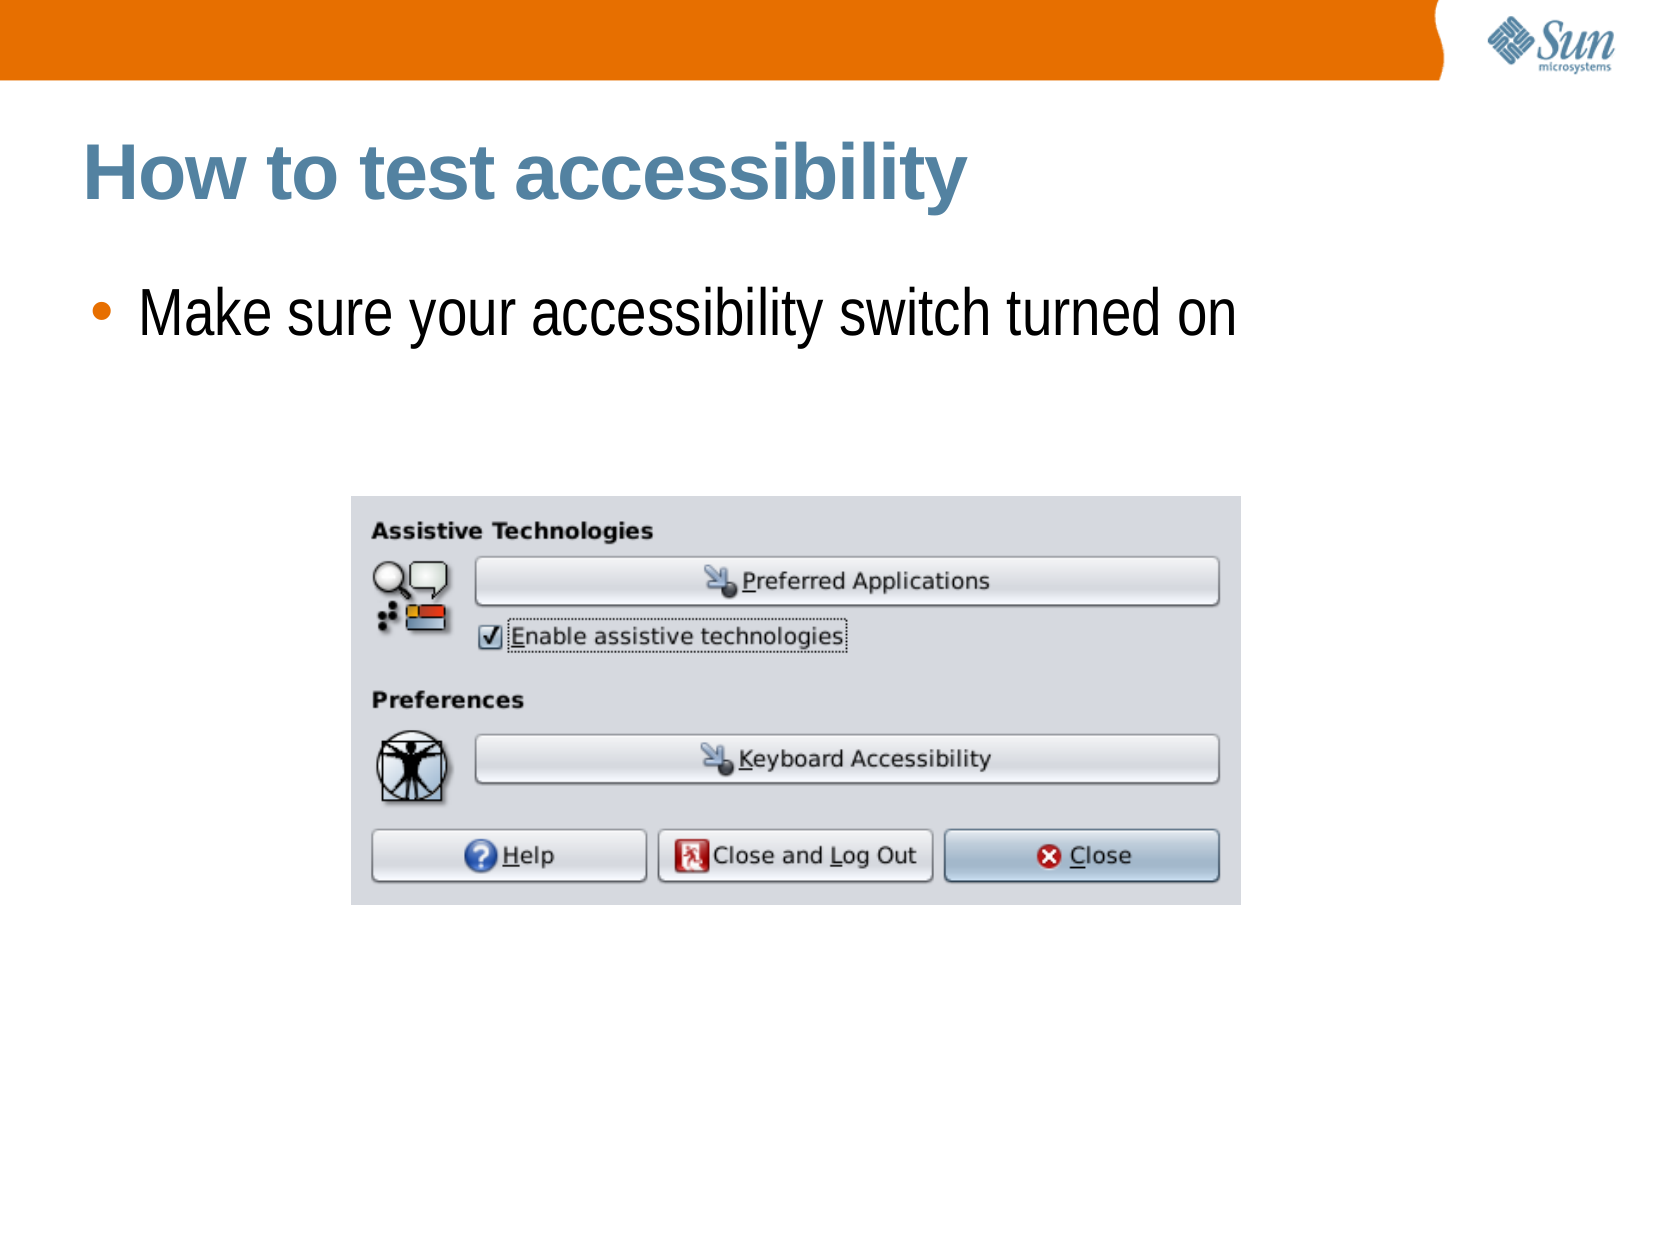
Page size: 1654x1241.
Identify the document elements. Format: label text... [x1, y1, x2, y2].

title How to test accessibility [82, 135, 1585, 251]
picture [351, 496, 1241, 905]
list Make sure your accessibility switch turned on [71, 283, 1545, 1121]
picture [0, 0, 1654, 83]
